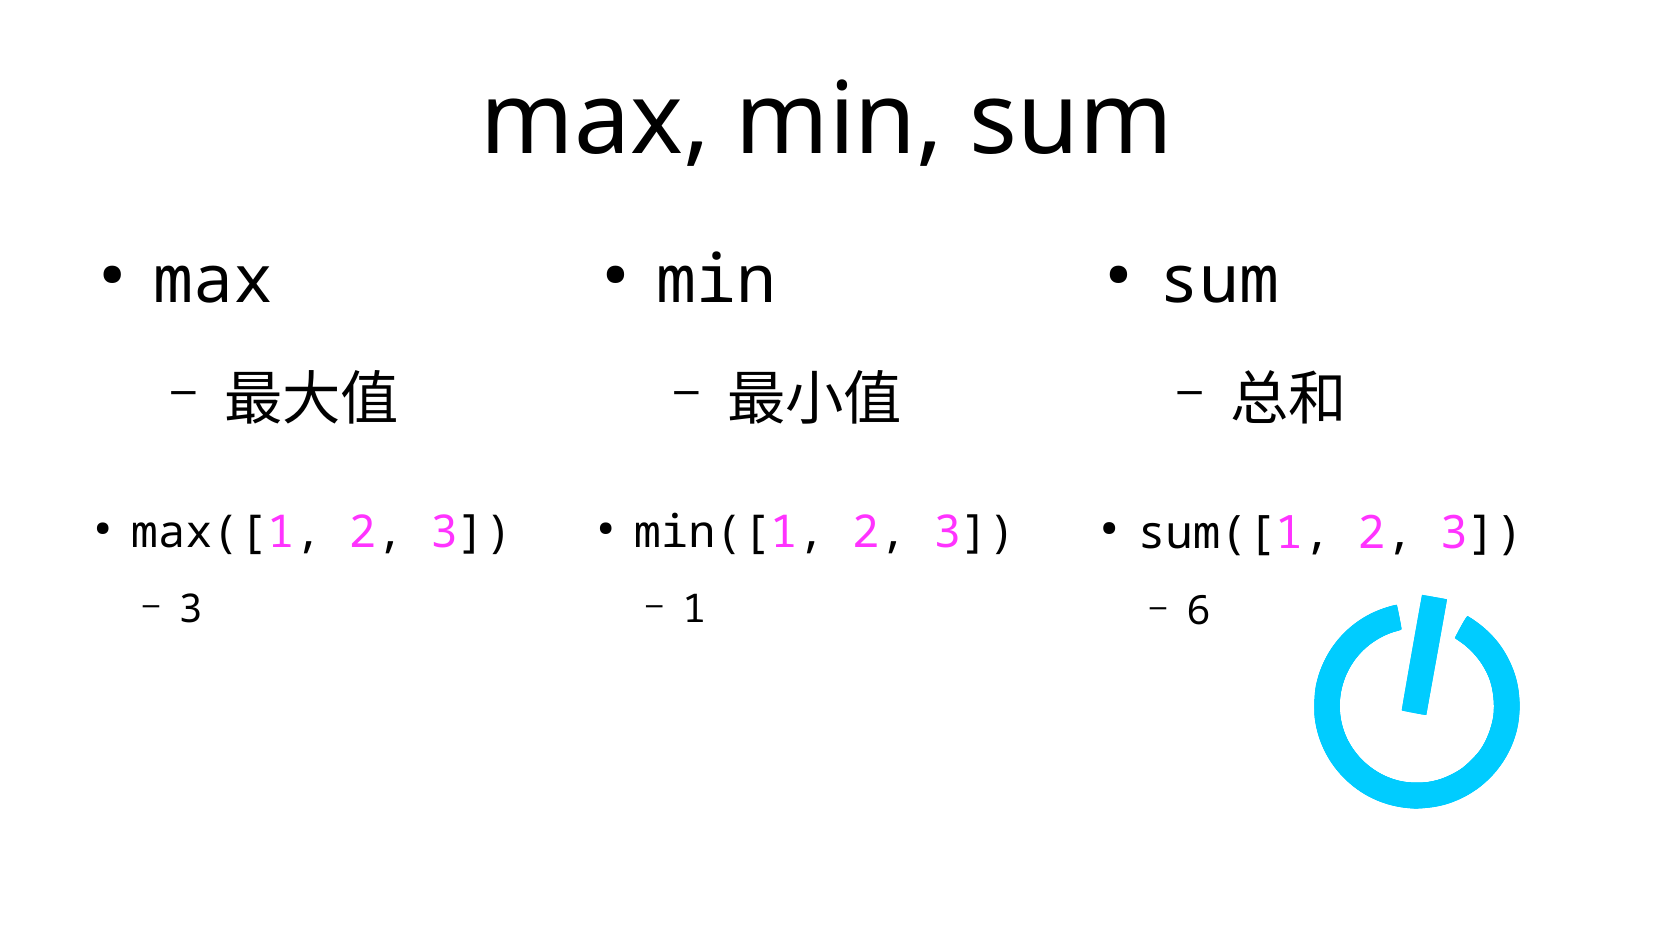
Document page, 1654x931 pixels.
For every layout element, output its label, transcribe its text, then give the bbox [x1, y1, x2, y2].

title max, min, sum [82, 37, 1571, 193]
list max 最大值 [82, 217, 562, 475]
list min 最小值 [585, 217, 1065, 475]
list max([1, 2, 3]) 3 [82, 498, 562, 674]
list sum 总和 [1088, 217, 1569, 475]
list min([1, 2, 3]) 1 [585, 498, 1065, 674]
list sum([1, 2, 3]) 6 [1088, 498, 1619, 638]
